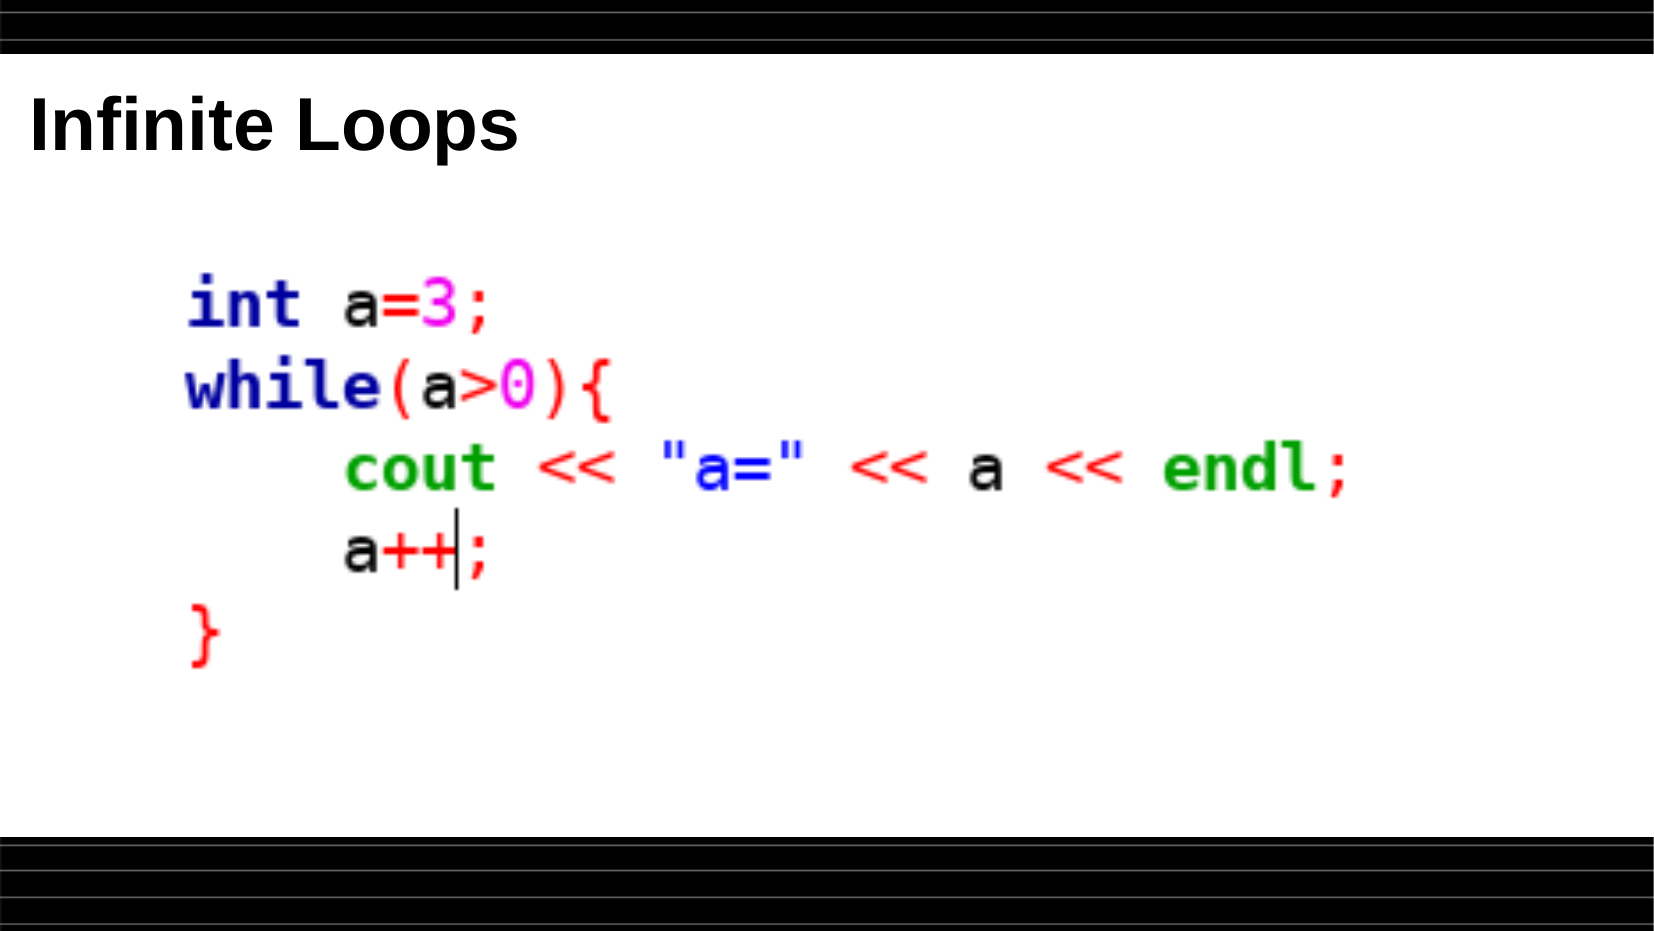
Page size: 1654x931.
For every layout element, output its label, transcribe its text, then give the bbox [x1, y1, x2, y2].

picture [0, 0, 1654, 54]
picture [165, 239, 1397, 706]
picture [0, 837, 1654, 931]
text_box Infinite Loops [15, 75, 1546, 174]
